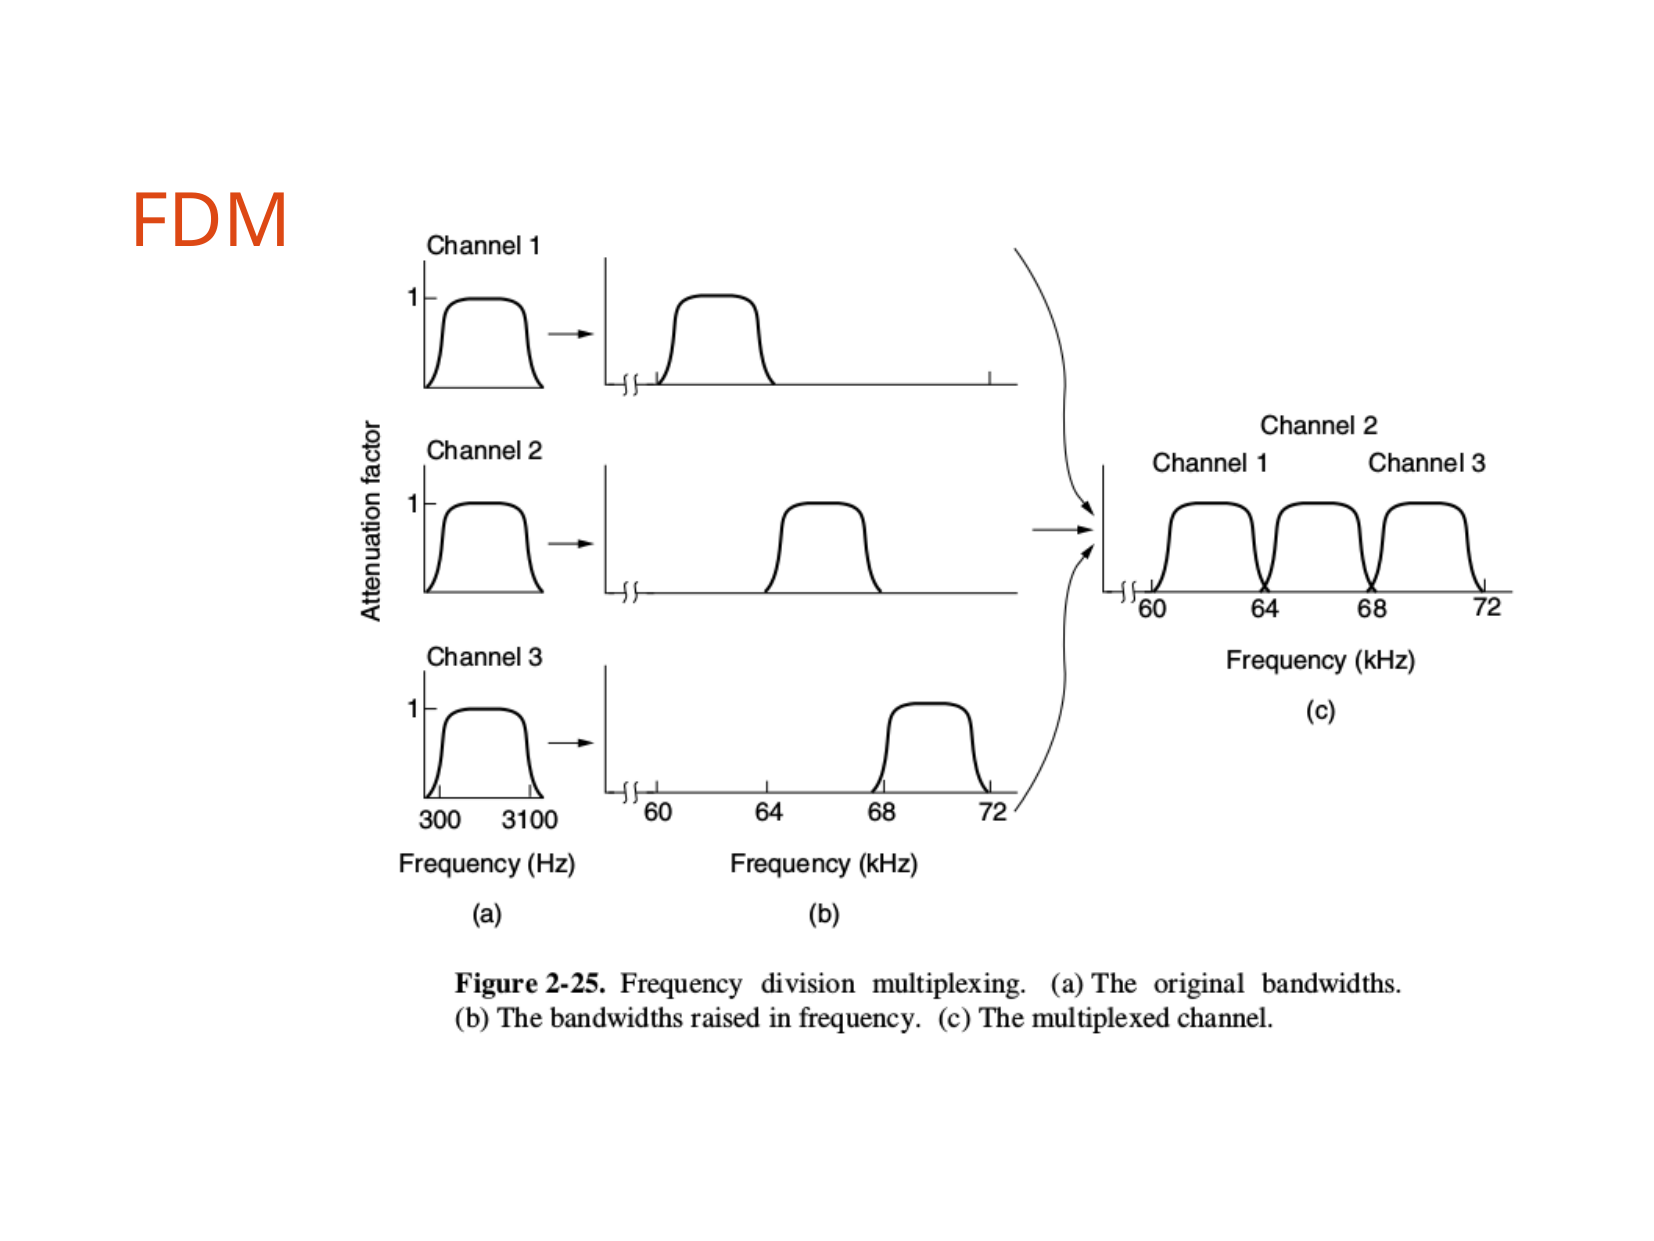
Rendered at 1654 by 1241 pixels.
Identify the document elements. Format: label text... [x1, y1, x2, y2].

title FDM [129, 153, 1518, 281]
picture [344, 206, 1525, 1043]
